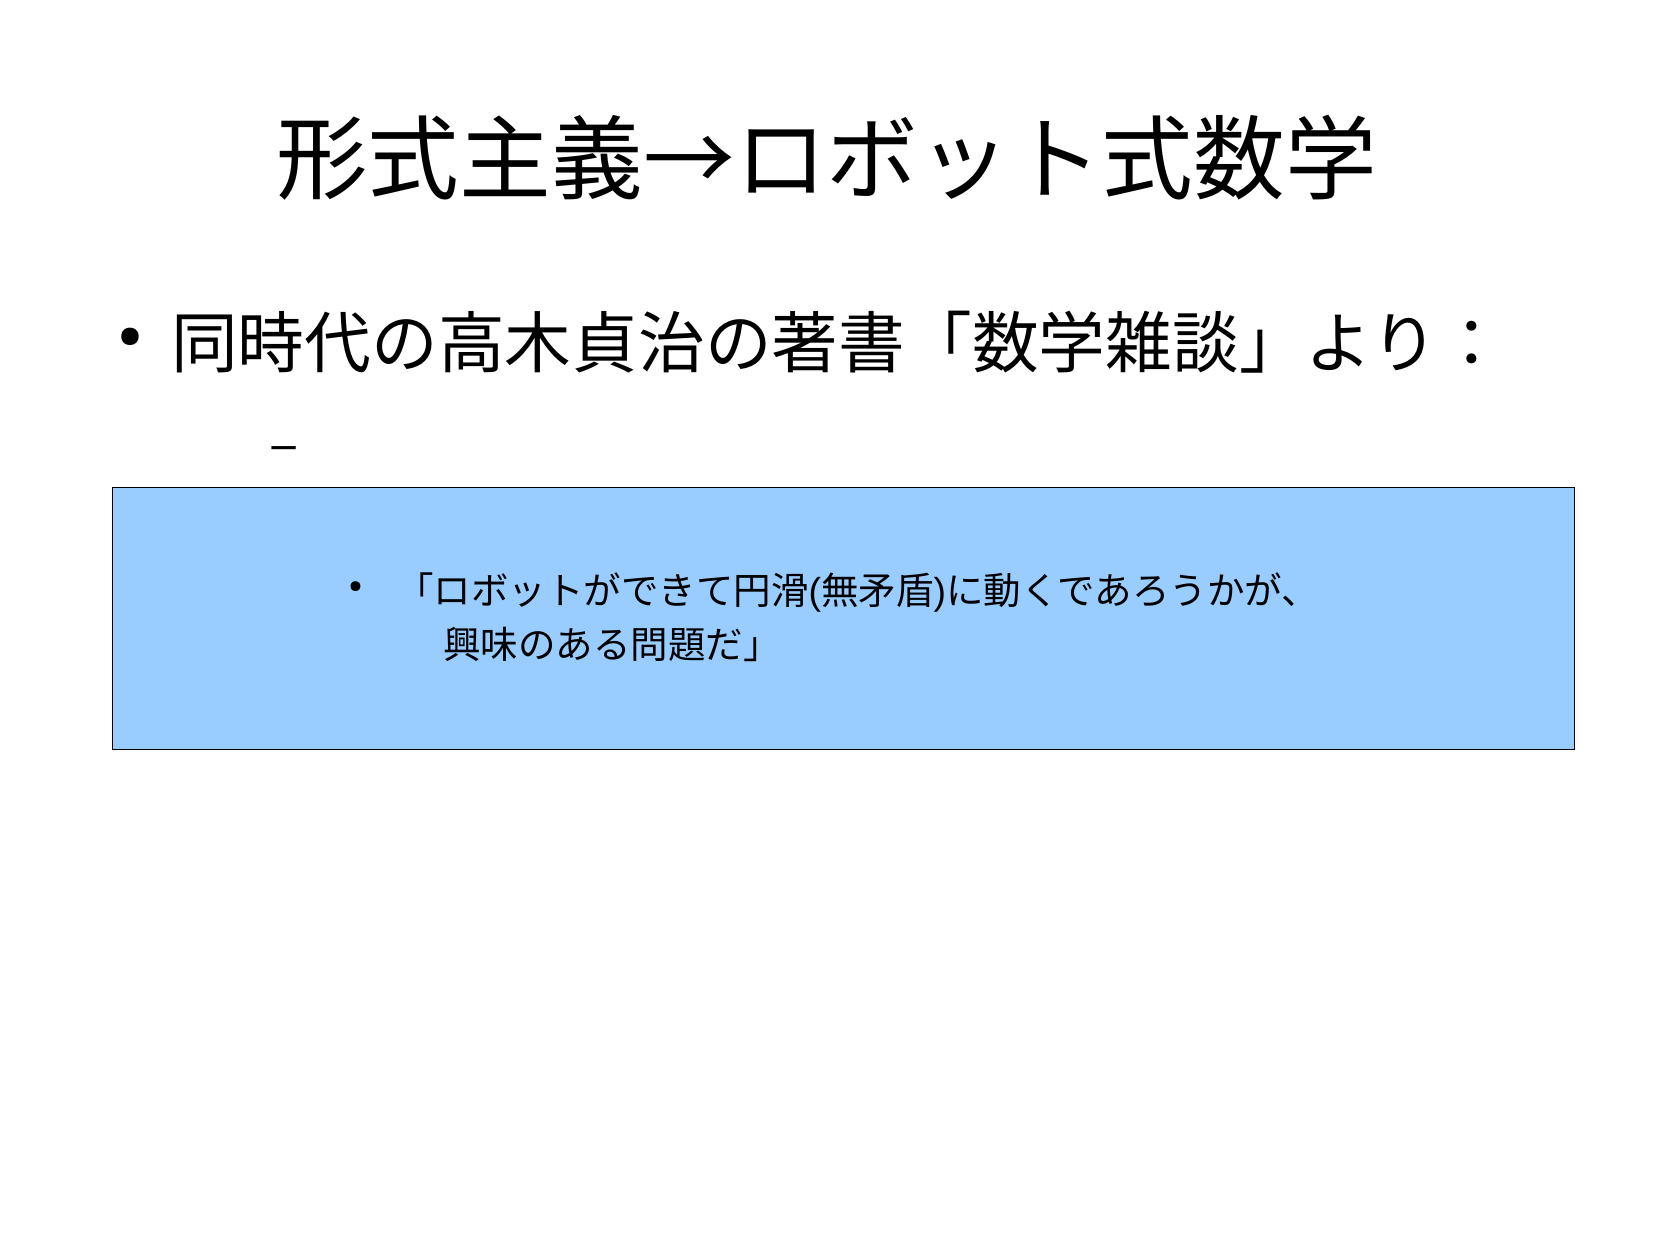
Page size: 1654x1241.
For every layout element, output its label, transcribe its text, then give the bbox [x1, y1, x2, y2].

list 同時代の高木貞治の著書「数学雑談」より： [82, 290, 1571, 1094]
title 形式主義→ロボット式数学 [82, 56, 1571, 250]
text_box 「ロボットができて円滑(無矛盾)に動くであろうかが、 興味のある問題だ」 [145, 553, 1522, 697]
text_box [112, 487, 1575, 750]
